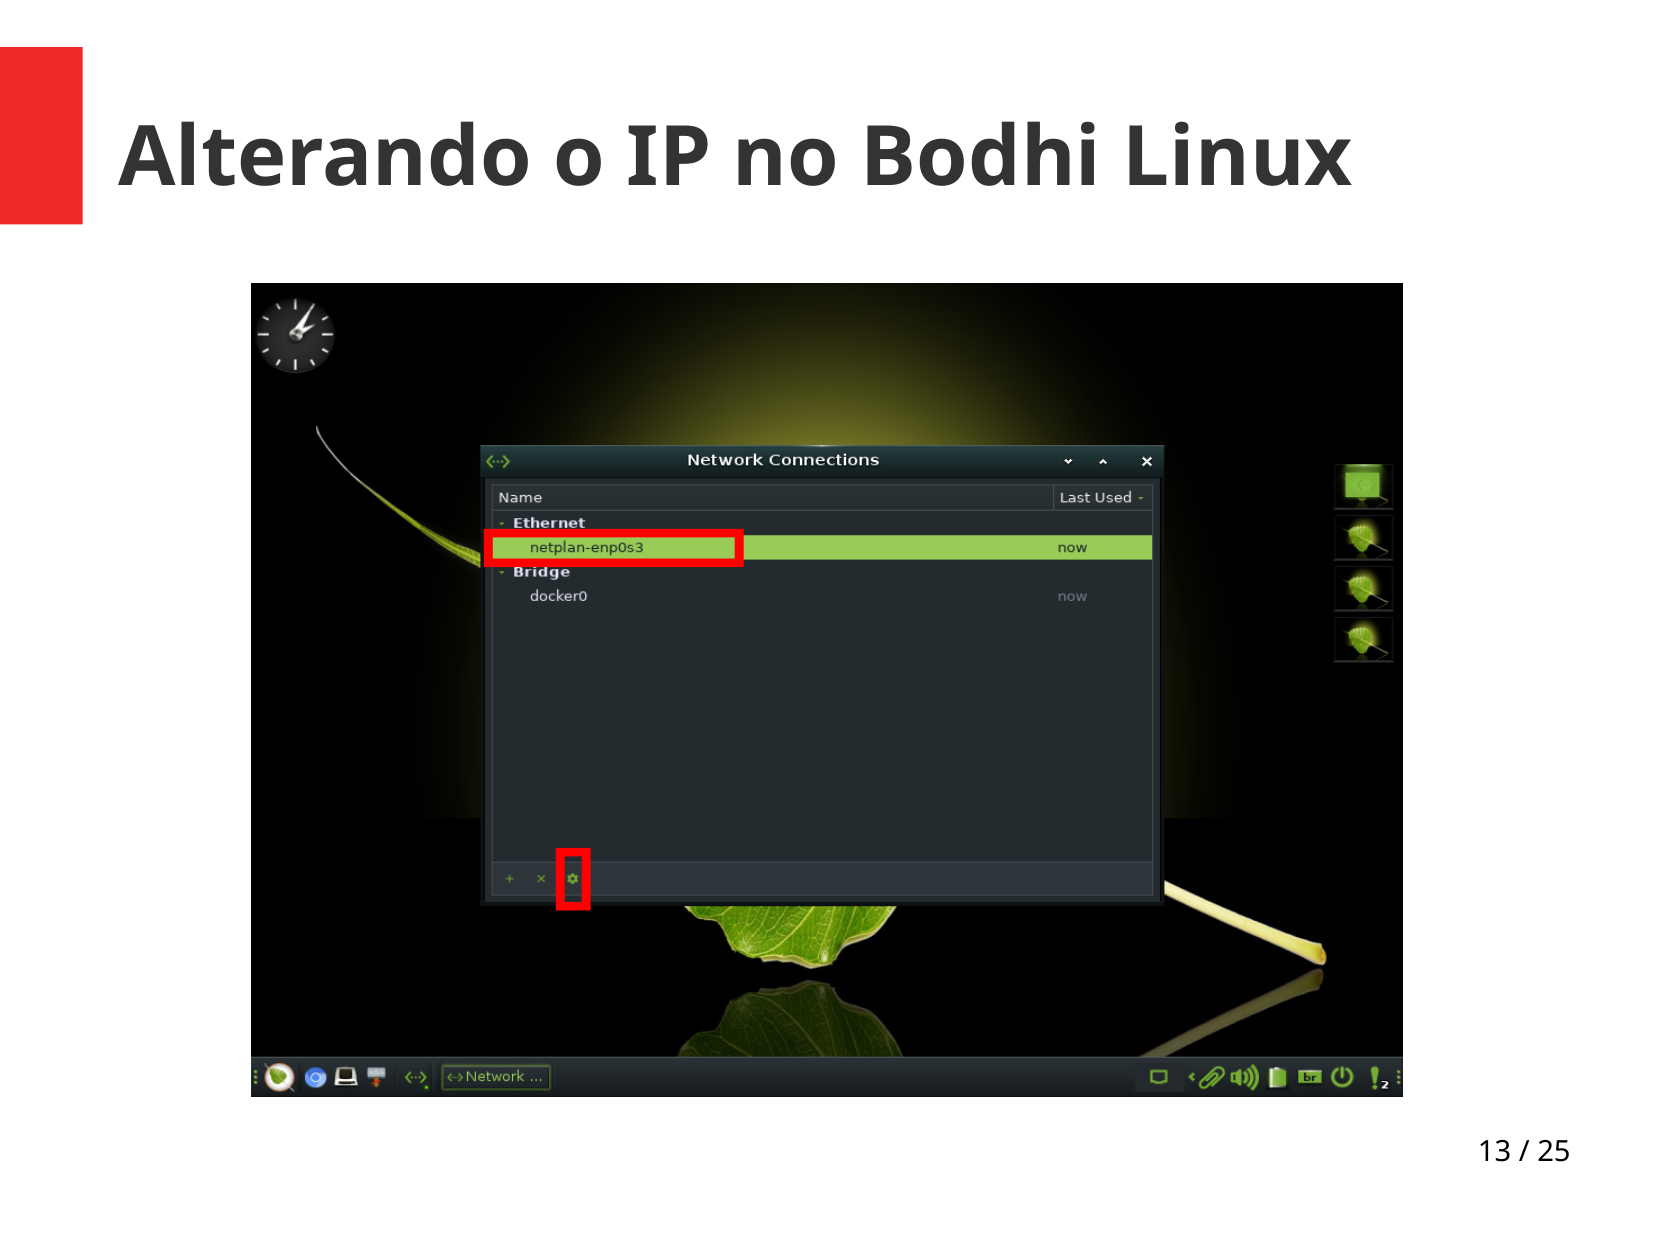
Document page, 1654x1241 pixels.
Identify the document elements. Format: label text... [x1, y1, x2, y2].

picture [251, 283, 1403, 1098]
title Alterando o IP no Bodhi Linux [118, 49, 1571, 257]
